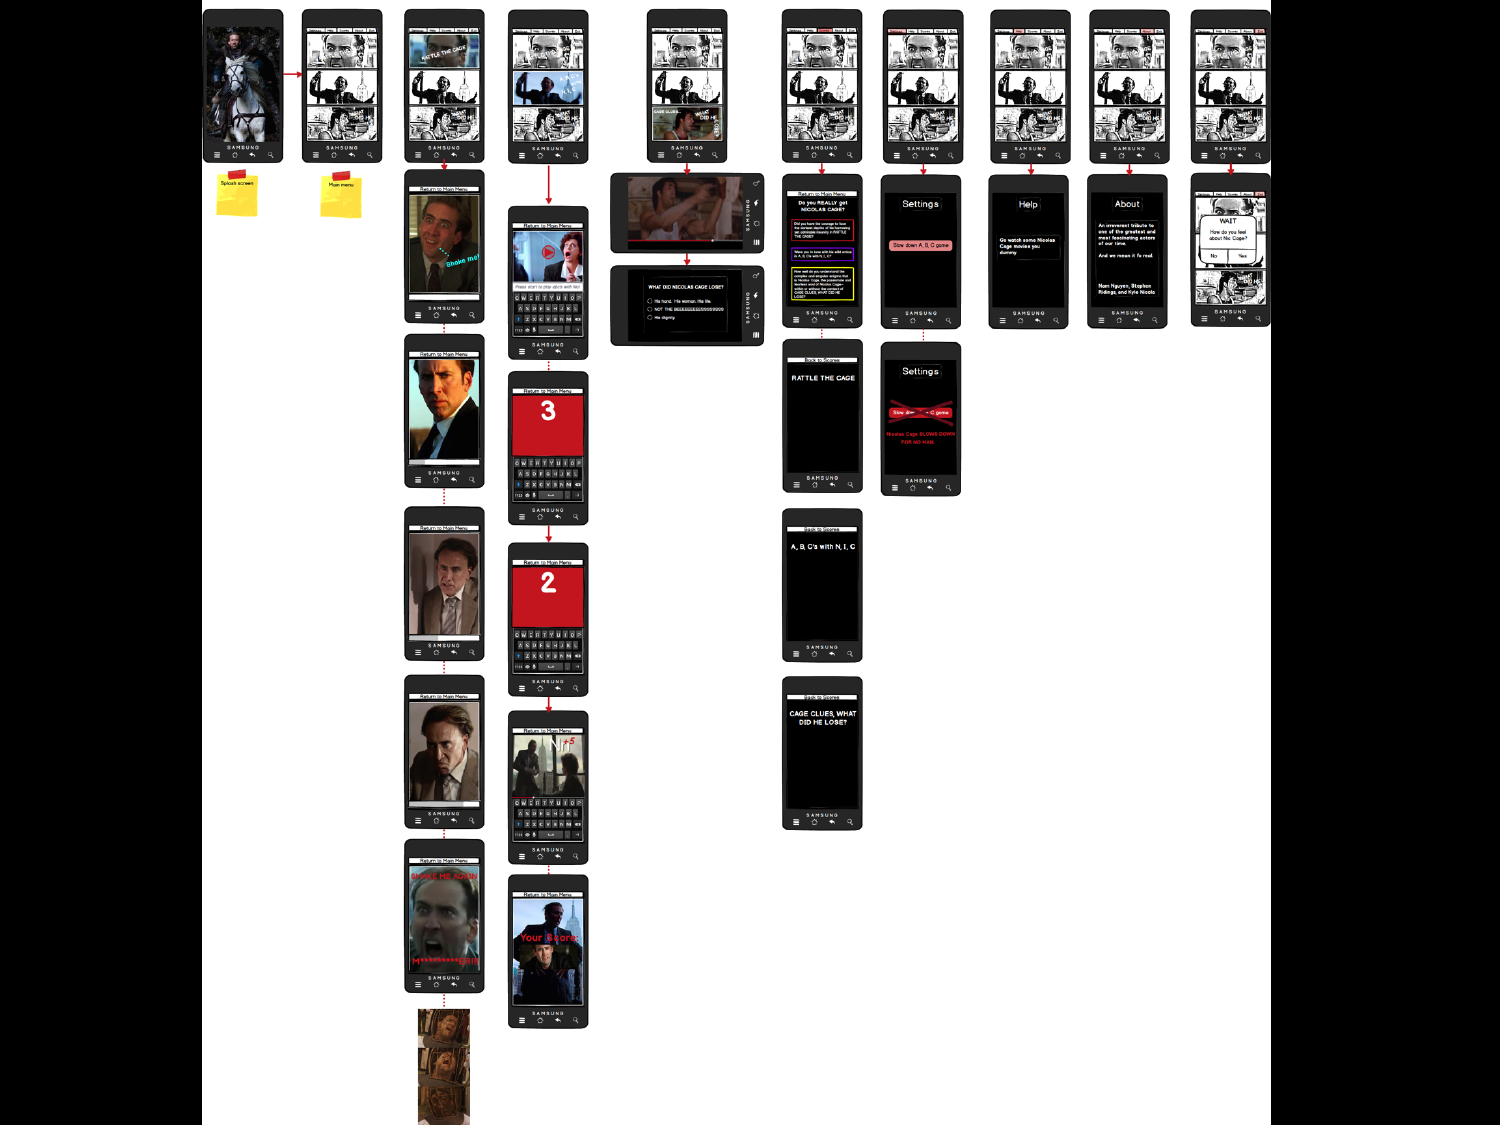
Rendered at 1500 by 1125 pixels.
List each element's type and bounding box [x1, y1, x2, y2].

picture [202, 0, 1271, 1125]
